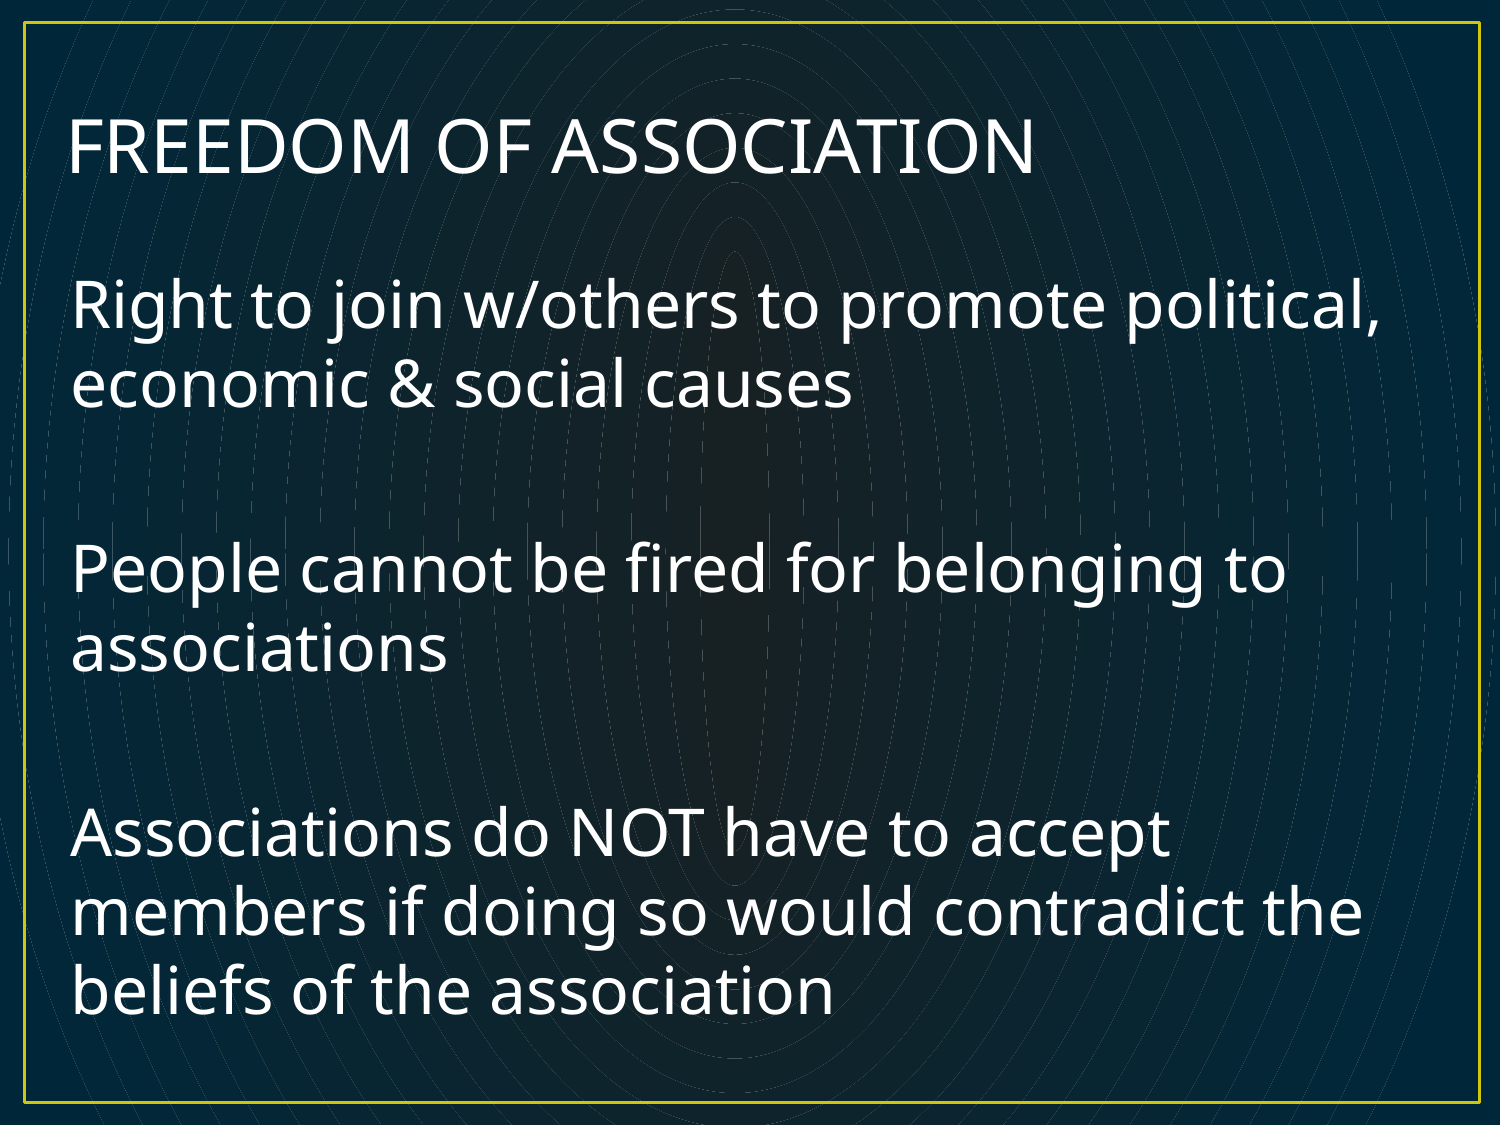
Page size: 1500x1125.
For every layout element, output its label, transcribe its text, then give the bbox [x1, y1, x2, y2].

title FREEDOM OF ASSOCIATION [49, 75, 1475, 213]
list Right to join w/others to promote political, economic & social causes People cannot be fired for belonging to associations Associations do NOT have to accept members if doing so would contradict the beliefs of the association [0, 254, 1500, 1042]
